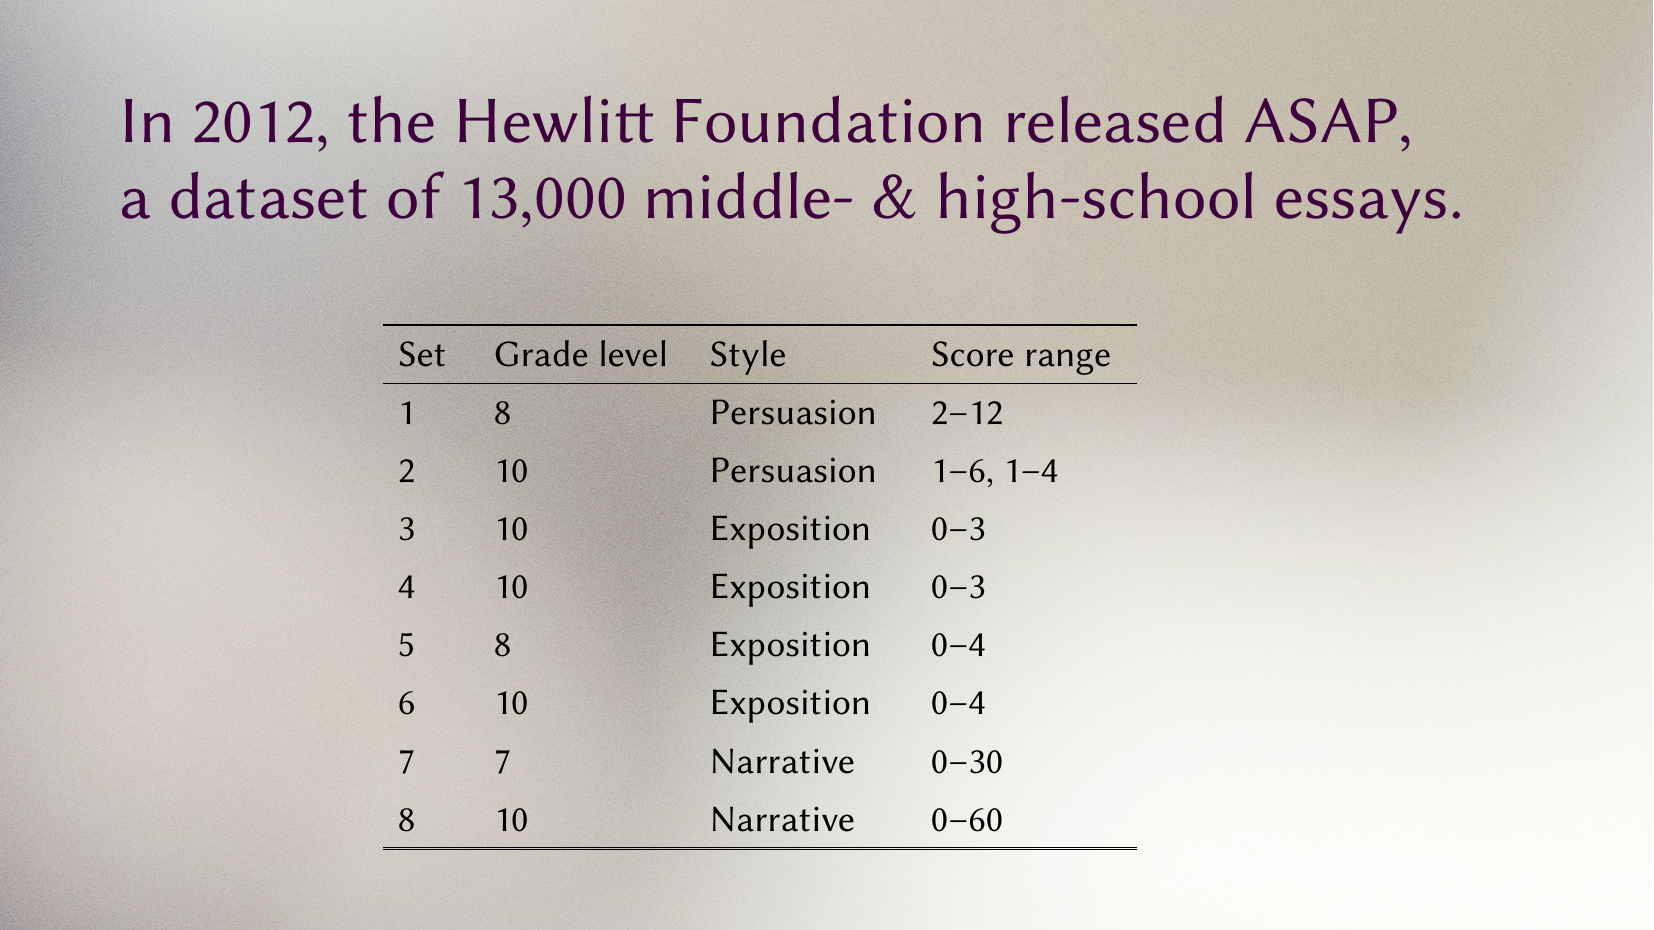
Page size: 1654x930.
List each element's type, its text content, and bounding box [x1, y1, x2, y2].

table_header Grade level [479, 326, 695, 383]
table_cell 8 [383, 790, 479, 847]
table_cell 10 [479, 441, 695, 499]
table_cell 7 [383, 732, 479, 790]
table_cell Narrative [695, 732, 916, 790]
table_cell 8 [479, 616, 695, 674]
table_cell Narrative [695, 790, 916, 847]
table_cell Exposition [695, 499, 916, 558]
table_cell 7 [479, 732, 695, 790]
table_cell 8 [479, 384, 695, 441]
table_cell 4 [383, 558, 479, 616]
table_header Score range [916, 326, 1137, 383]
text_box In 2012, the Hewlitt Foundation released ASAP, a dataset of 13,000 middle- & high-school essays. [104, 74, 1560, 285]
table_cell 3 [383, 499, 479, 558]
table_cell Exposition [695, 558, 916, 616]
table_cell 10 [479, 558, 695, 616]
table_cell 0–4 [916, 674, 1137, 732]
table_header Set [383, 326, 479, 383]
table_cell 10 [479, 499, 695, 558]
table_cell Exposition [695, 616, 916, 674]
table_cell 2–12 [916, 384, 1137, 441]
table_cell Persuasion [695, 384, 916, 441]
table_cell 6 [383, 674, 479, 732]
table_cell 0–3 [916, 558, 1137, 616]
table_cell 0–60 [916, 790, 1137, 847]
table_cell 10 [479, 674, 695, 732]
table_cell 10 [479, 790, 695, 847]
table_cell 1 [383, 384, 479, 441]
table_cell 0–4 [916, 616, 1137, 674]
table_cell Exposition [695, 674, 916, 732]
table_header Style [695, 326, 916, 383]
table_cell 5 [383, 616, 479, 674]
table_cell Persuasion [695, 441, 916, 499]
table_cell 1–6, 1–4 [916, 441, 1137, 499]
table_cell 2 [383, 441, 479, 499]
table_cell 0–30 [916, 732, 1137, 790]
table_cell 0–3 [916, 499, 1137, 558]
